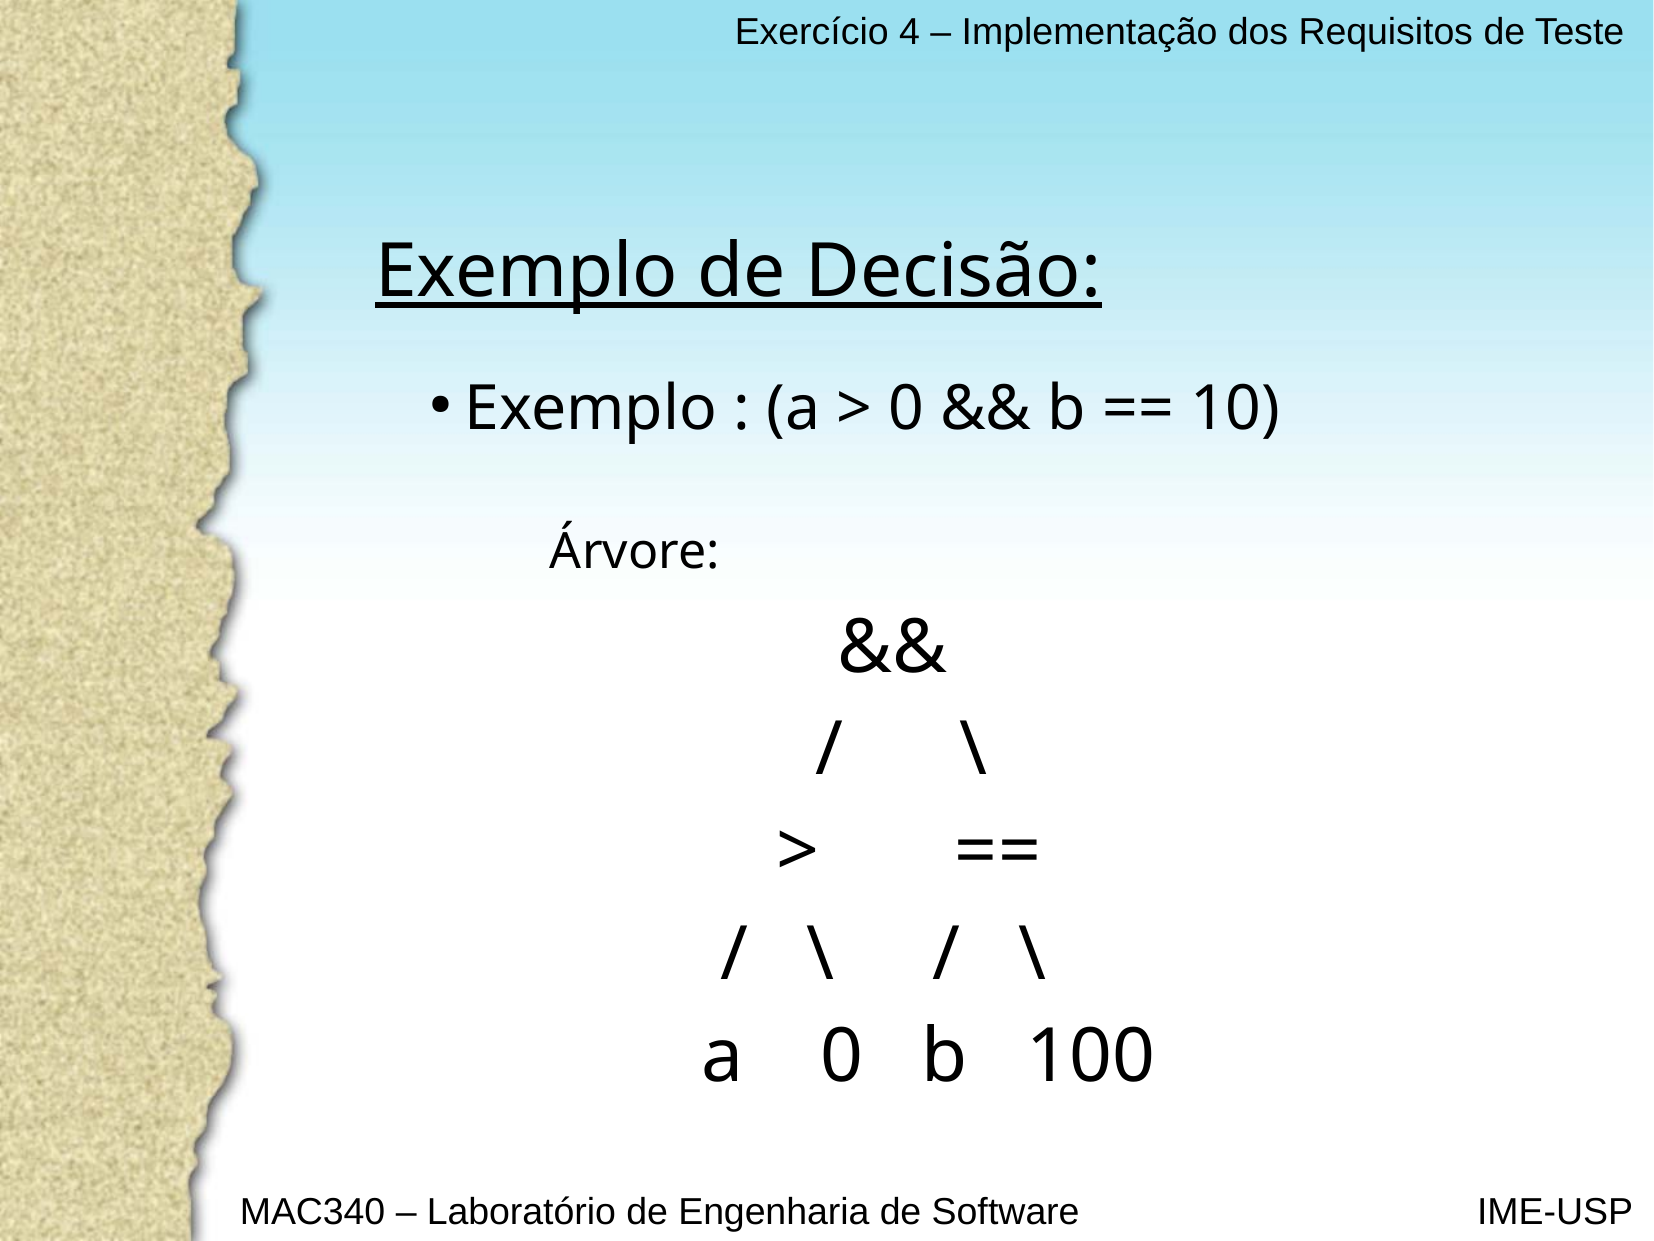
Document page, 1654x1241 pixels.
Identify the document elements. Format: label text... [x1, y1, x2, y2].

text_box Árvore: [535, 507, 771, 584]
text_box Exemplo : (a > 0 && b == 10) [414, 355, 1472, 524]
text_box Exercício 4 – Implementação dos Requisitos de Teste [720, 3, 1654, 61]
text_box && / \ > == / \ / \ a 0 b 100 [666, 584, 1268, 1056]
text_box MAC340 – Laboratório de Engenharia de Software IME-USP [0, 1183, 1654, 1241]
text_box Exemplo de Decisão: [360, 208, 1181, 316]
picture [0, 0, 1654, 1183]
